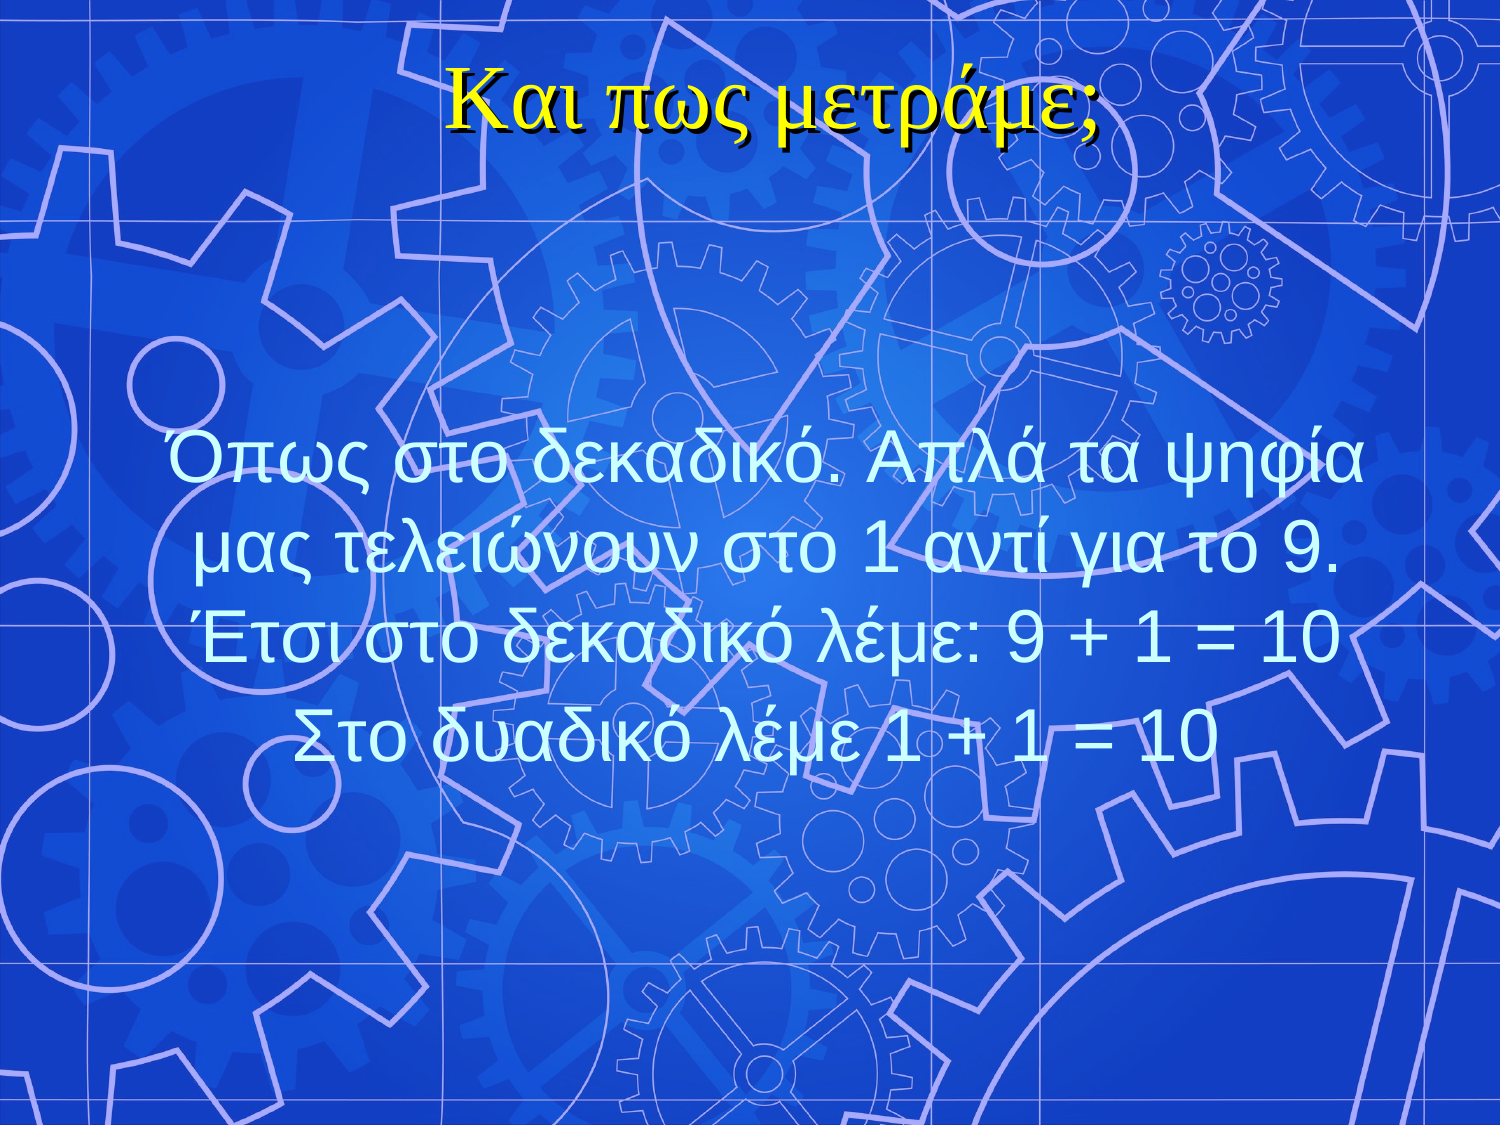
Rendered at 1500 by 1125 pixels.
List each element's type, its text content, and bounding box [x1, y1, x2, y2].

title Και πως μετράμε; [70, 0, 1477, 225]
picture [0, 0, 1500, 1125]
title Όπως στο δεκαδικό. Απλά τα ψηφία μας τελειώνουν στο 1 αντί για το 9. Έτσι στο δεκαδικό λέμε: 9 + 1 = 10 Στο δυαδικό λέμε 1 + 1 = 10 [141, 460, 1394, 725]
